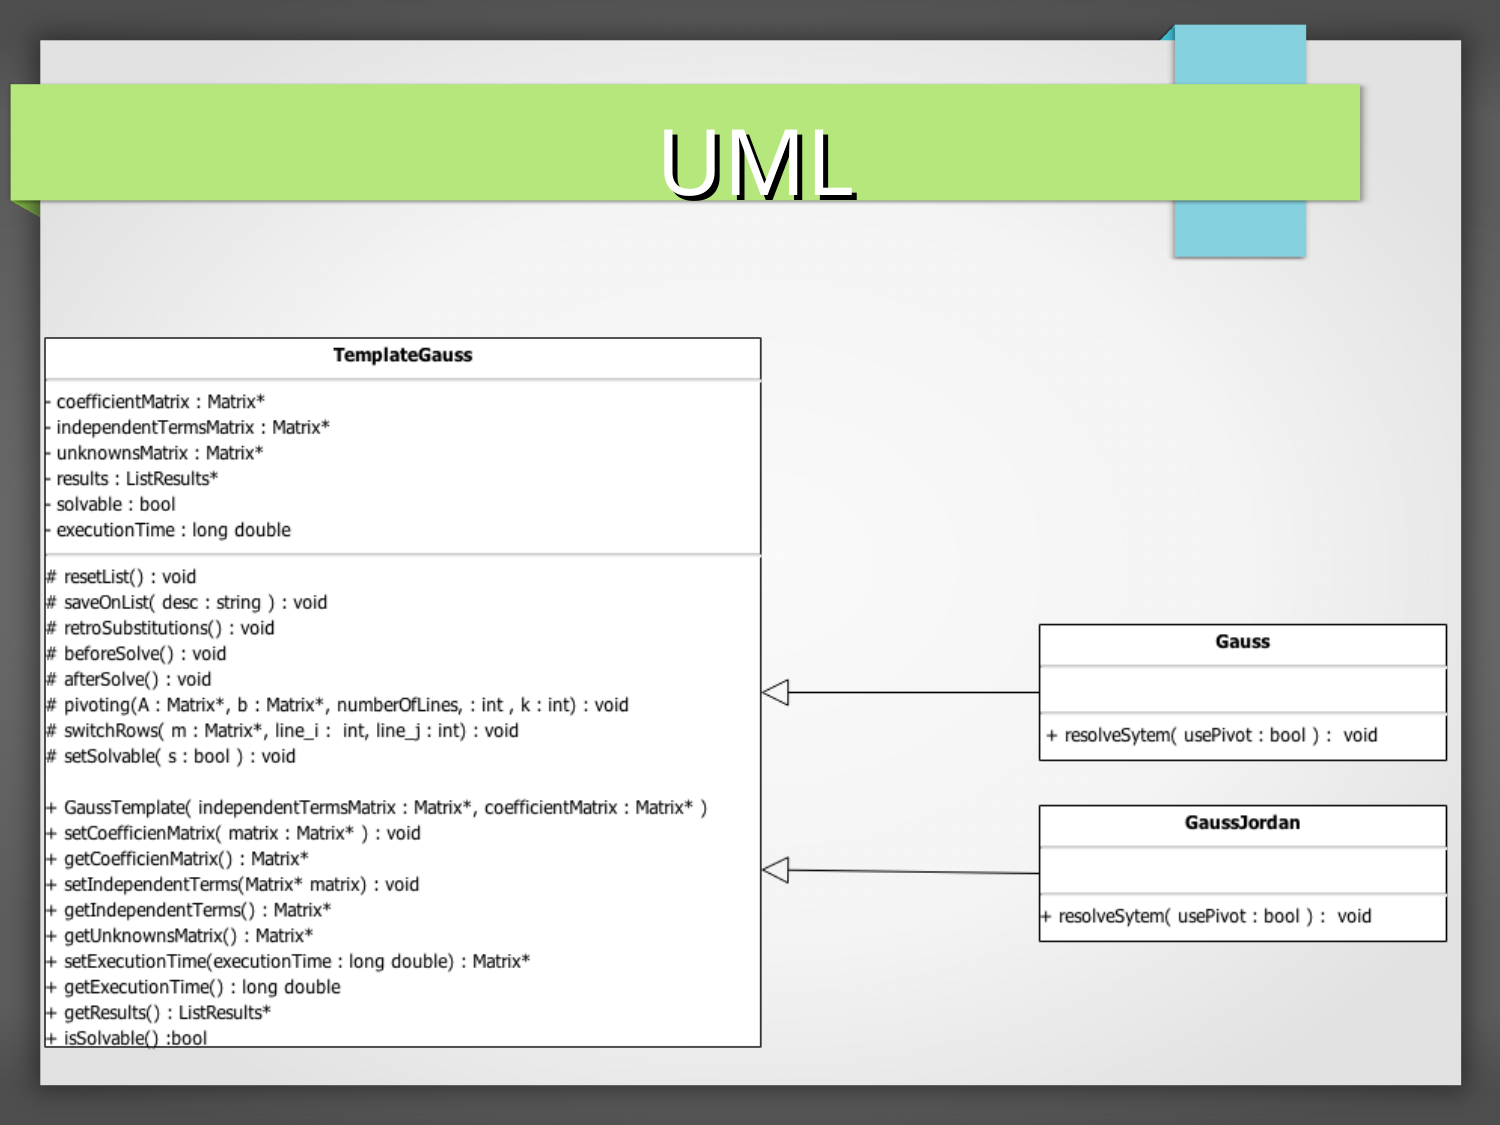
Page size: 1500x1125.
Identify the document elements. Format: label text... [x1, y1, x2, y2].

picture [0, 0, 1500, 1125]
title UML [80, 55, 1431, 261]
